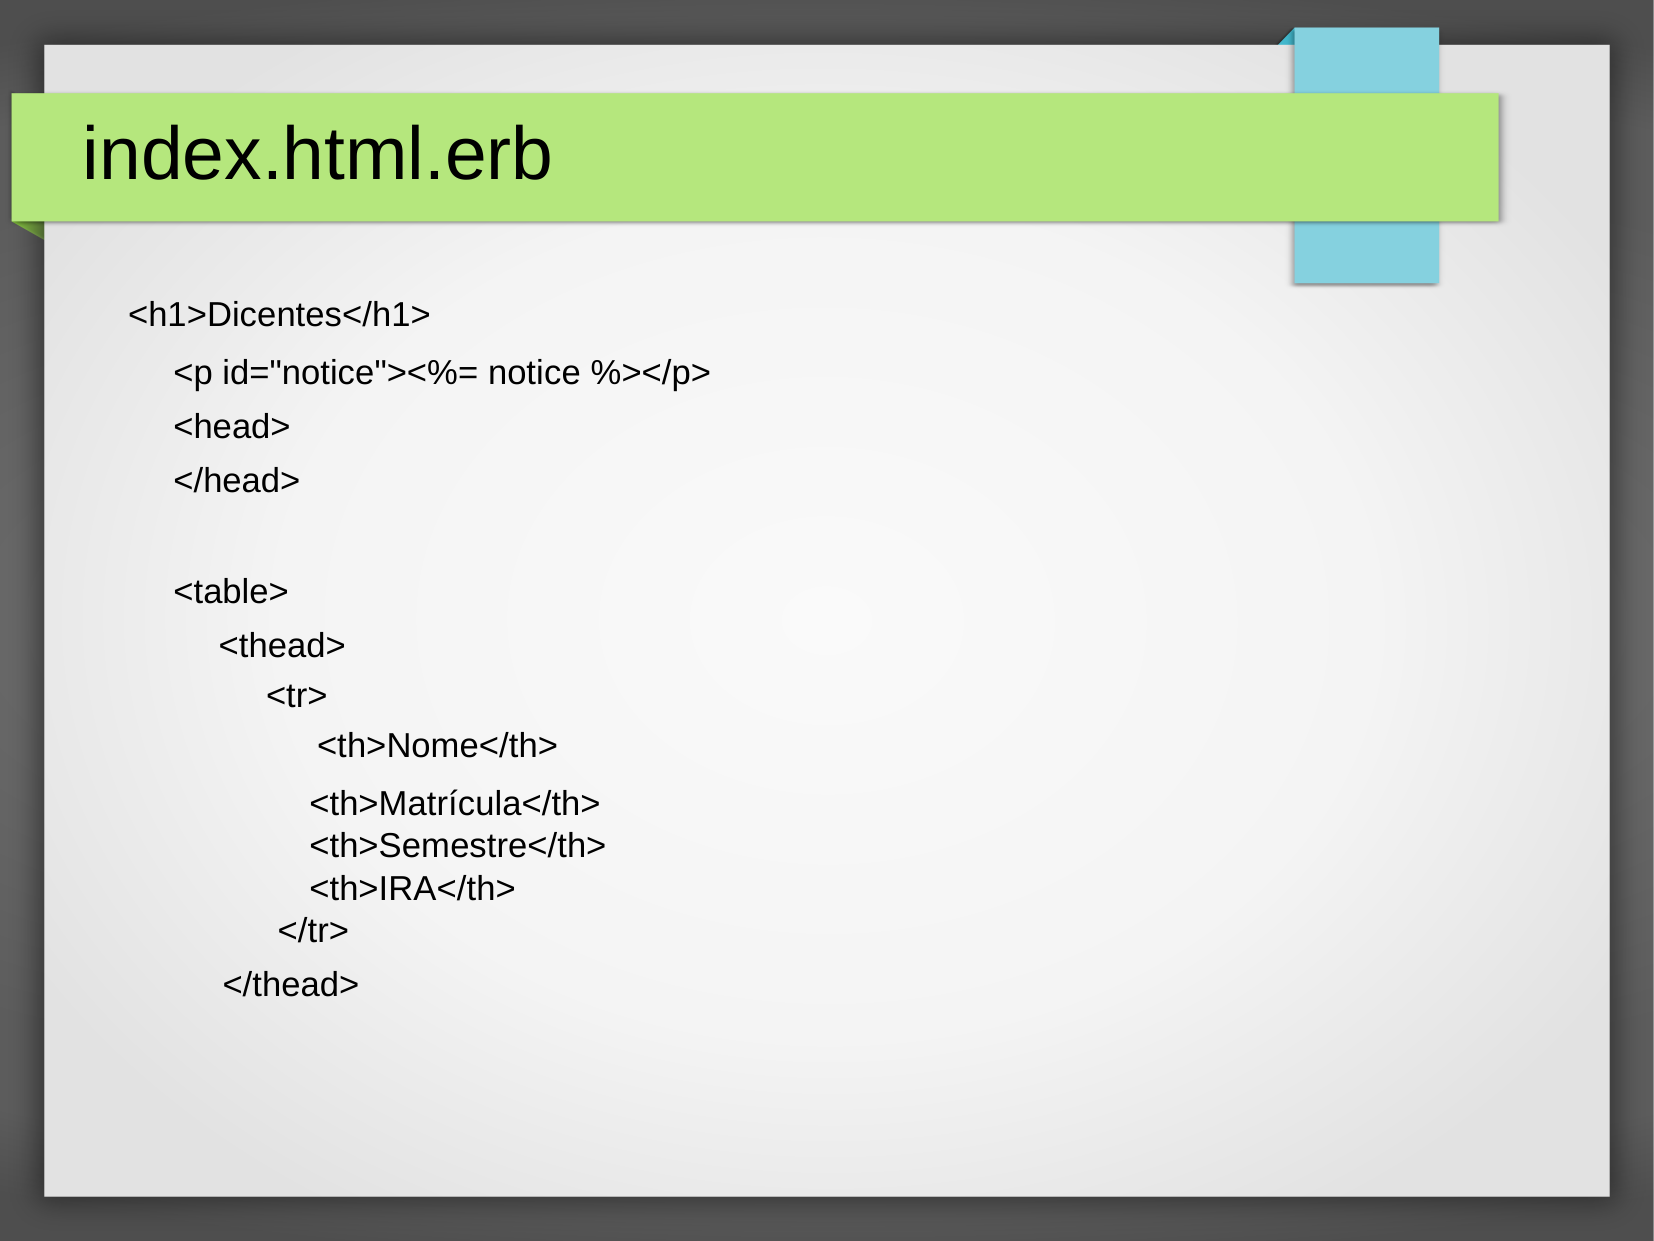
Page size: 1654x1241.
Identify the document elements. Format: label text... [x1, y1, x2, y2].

list <h1>Dicentes</h1> <p id="notice"><%= notice %></p> <head> </head> <table> <thead> <tr> <th>Nome</th> <th>Matrícula</th> <th>Semestre</th> <th>IRA</th> </tr> </thead> [82, 295, 1571, 1015]
picture [0, 0, 1654, 1241]
title index.html.erb [82, 94, 1264, 213]
